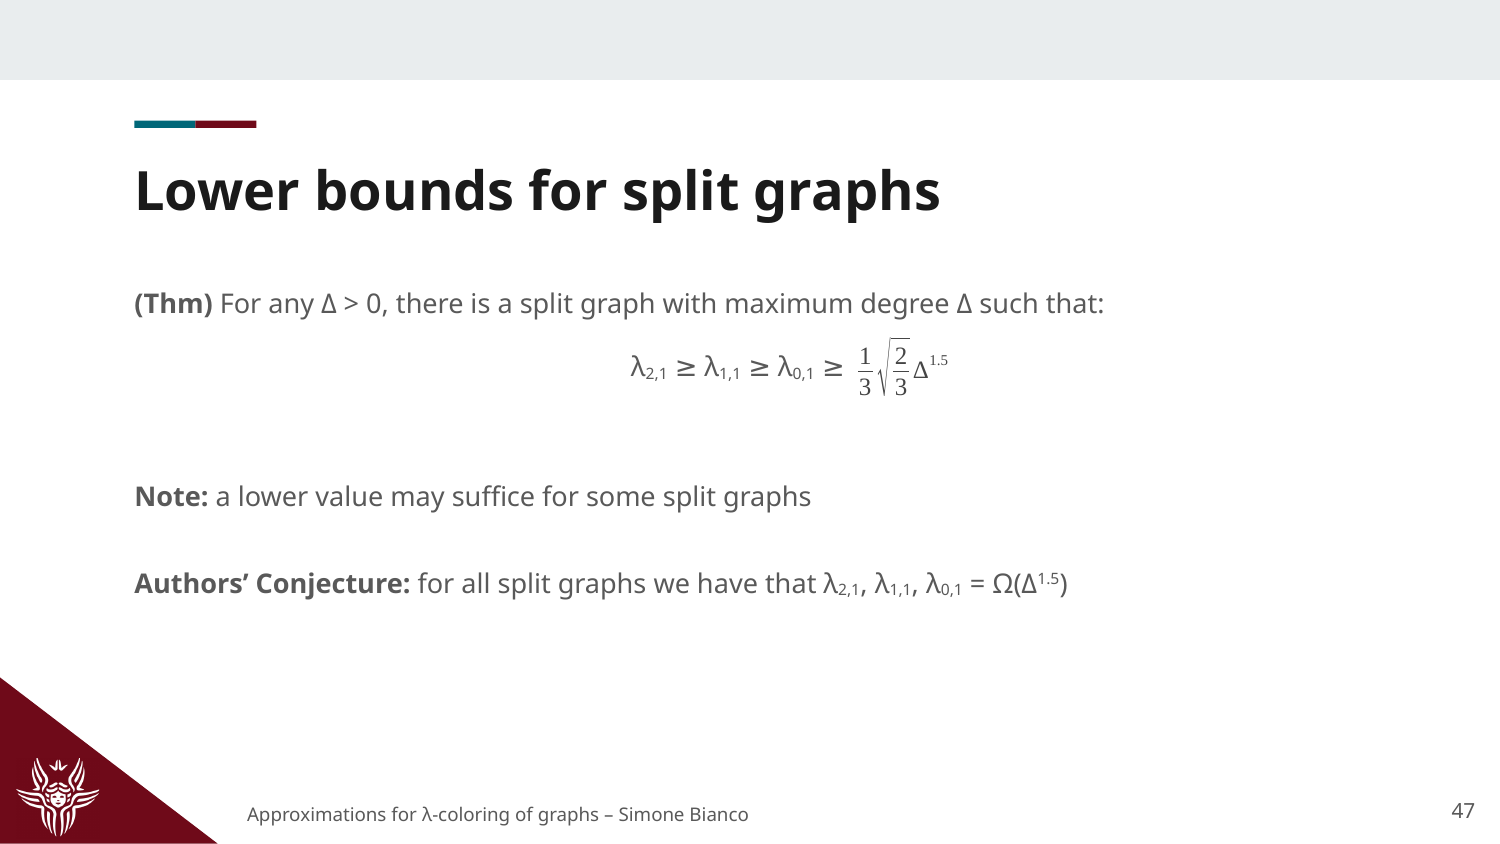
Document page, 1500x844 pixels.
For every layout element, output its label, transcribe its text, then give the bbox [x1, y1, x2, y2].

chart [856, 336, 949, 401]
picture [16, 758, 100, 839]
list (Thm) For any Δ > 0, there is a split graph with maximum degree Δ such that: λ2,1 ≥ λ1,1 ≥ λ0,1 ≥ Note: a lower value may suffice for some split graphs Authors’ Conjecture: for all split graphs we have that λ2,1, λ1,1, λ0,1 = Ω(Δ1.5) [119, 266, 1447, 637]
title Lower bounds for split graphs [119, 141, 1381, 230]
slide_number <number> [1400, 779, 1491, 844]
text_box Approximations for λ-coloring of graphs – Simone Bianco [232, 783, 1193, 839]
